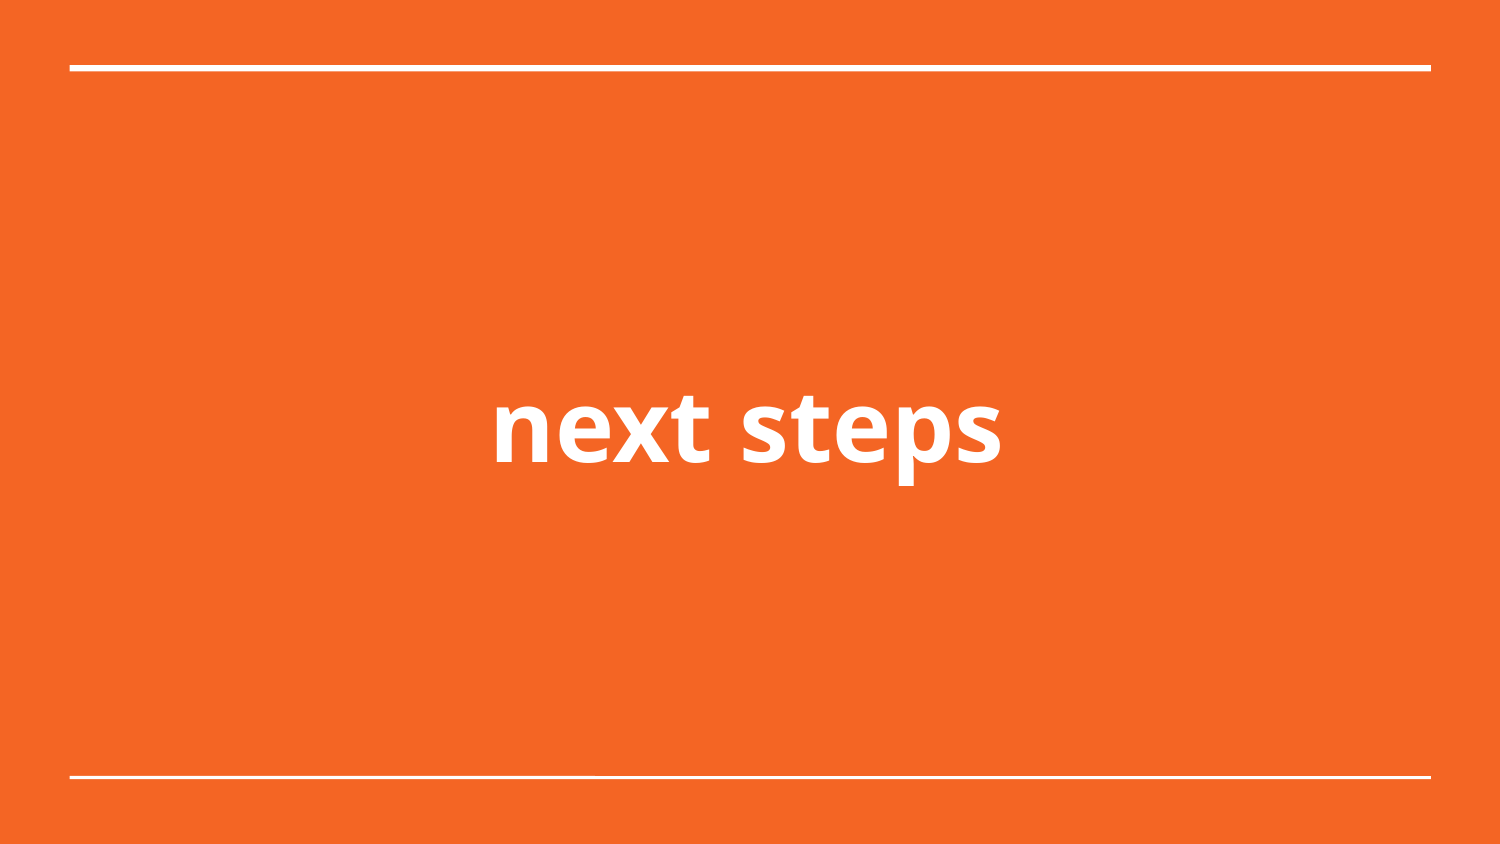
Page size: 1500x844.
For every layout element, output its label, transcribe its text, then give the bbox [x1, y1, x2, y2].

title next steps [66, 296, 1428, 550]
